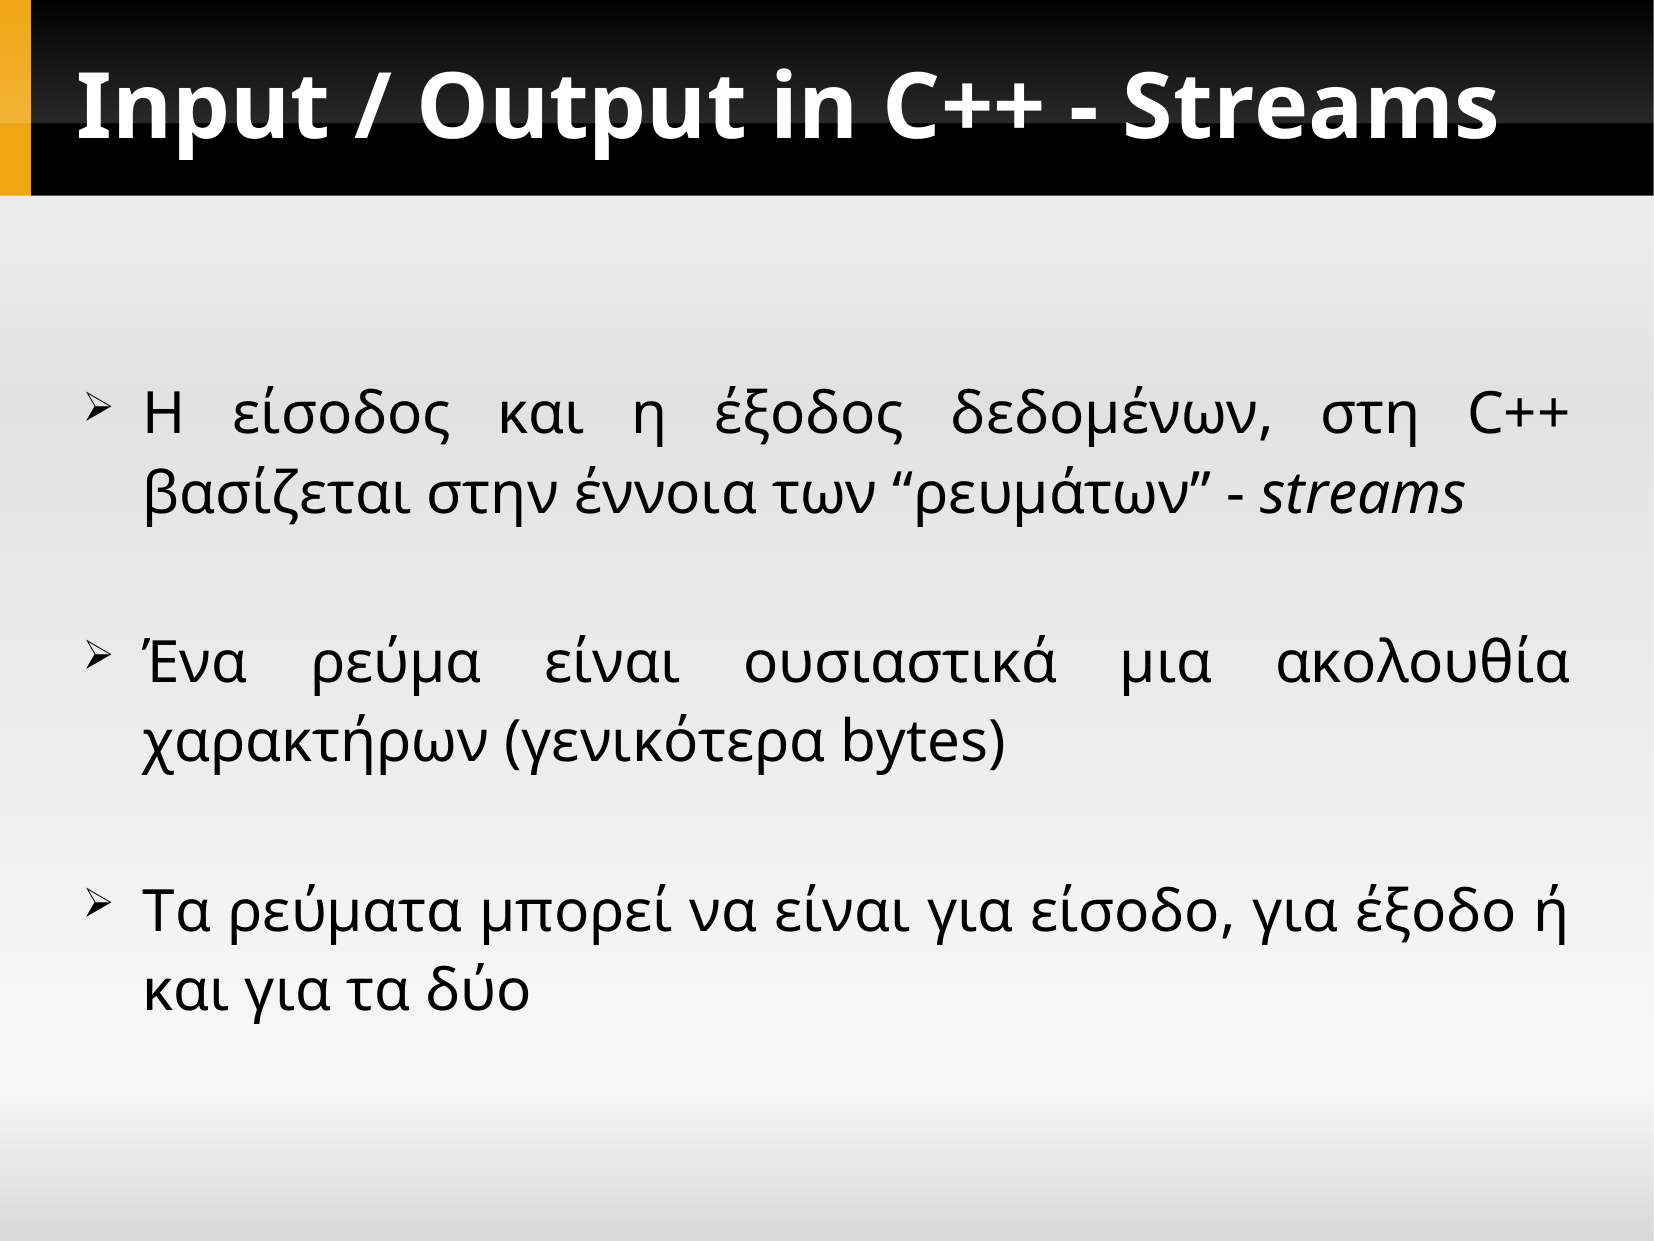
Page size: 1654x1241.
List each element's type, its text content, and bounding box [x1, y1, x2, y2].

subtitle Η είσοδος και η έξοδος δεδομένων, στη C++ βασίζεται στην έννοια των “ρευμάτων” - streams Ένα ρεύμα είναι ουσιαστικά μια ακολουθία χαρακτήρων (γενικότερα bytes) Τα ρεύματα μπορεί να είναι για είσοδο, για έξοδο ή και για τα δύο [82, 297, 1571, 1102]
picture [0, 0, 1654, 1241]
title Input / Output in C++ - Streams [76, 0, 1565, 208]
